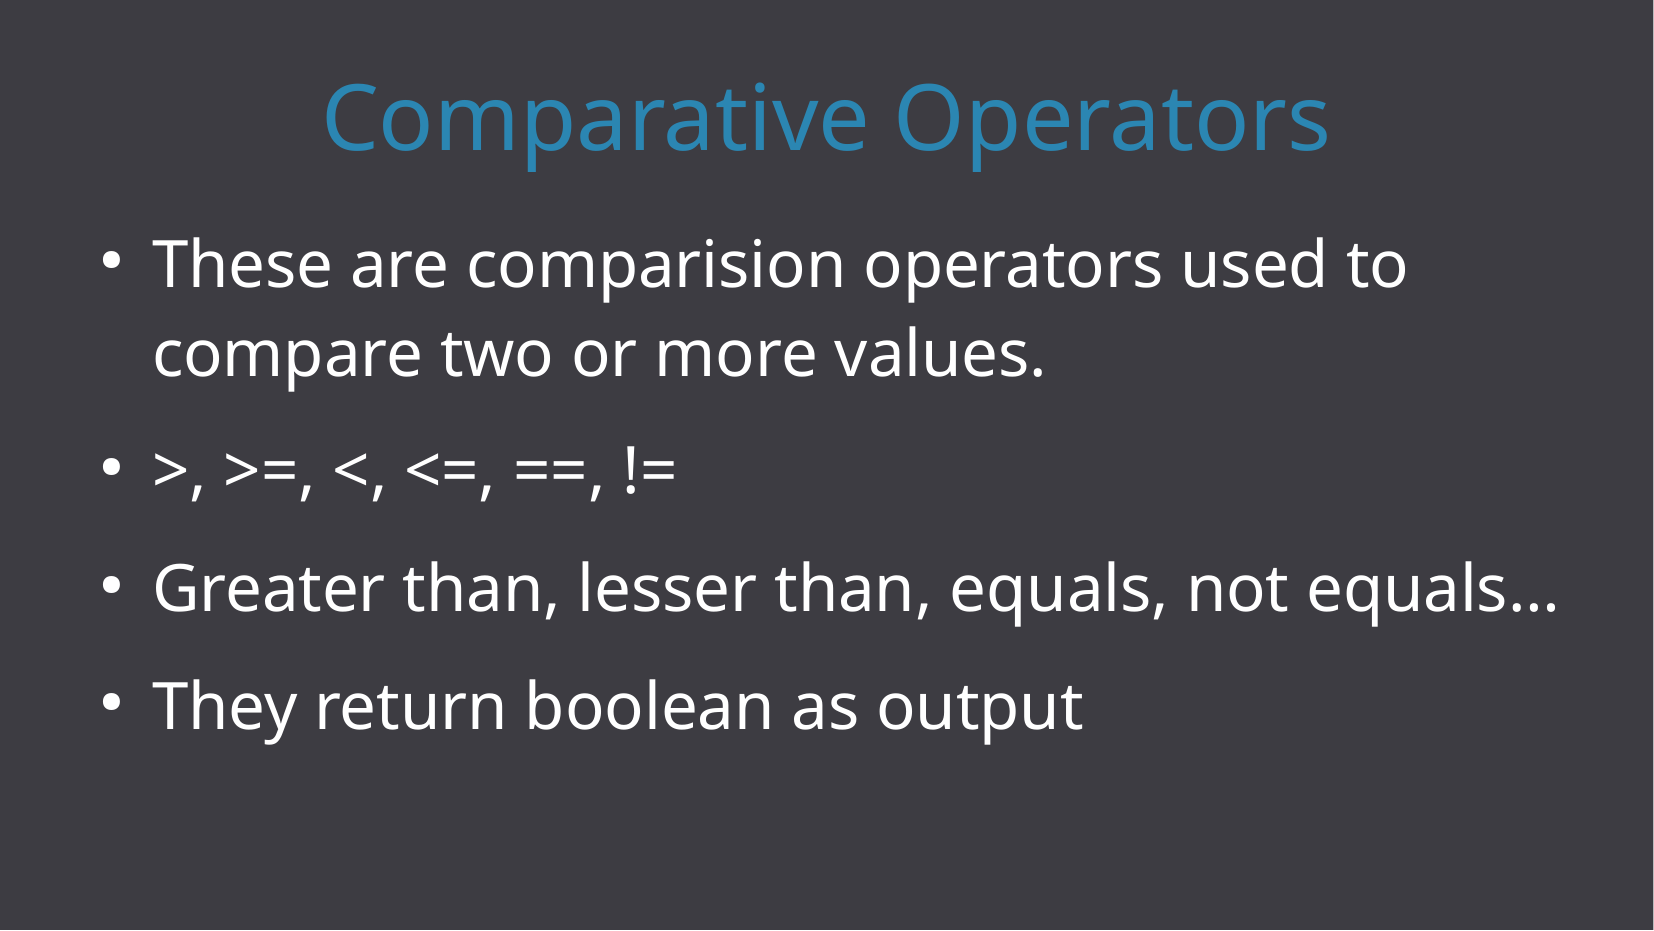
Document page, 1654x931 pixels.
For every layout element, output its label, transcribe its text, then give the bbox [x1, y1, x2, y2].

list These are comparision operators used to compare two or more values. >, >=, <, <=, ==, != Greater than, lesser than, equals, not equals… They return boolean as output [82, 217, 1571, 758]
title Comparative Operators [82, 37, 1571, 193]
